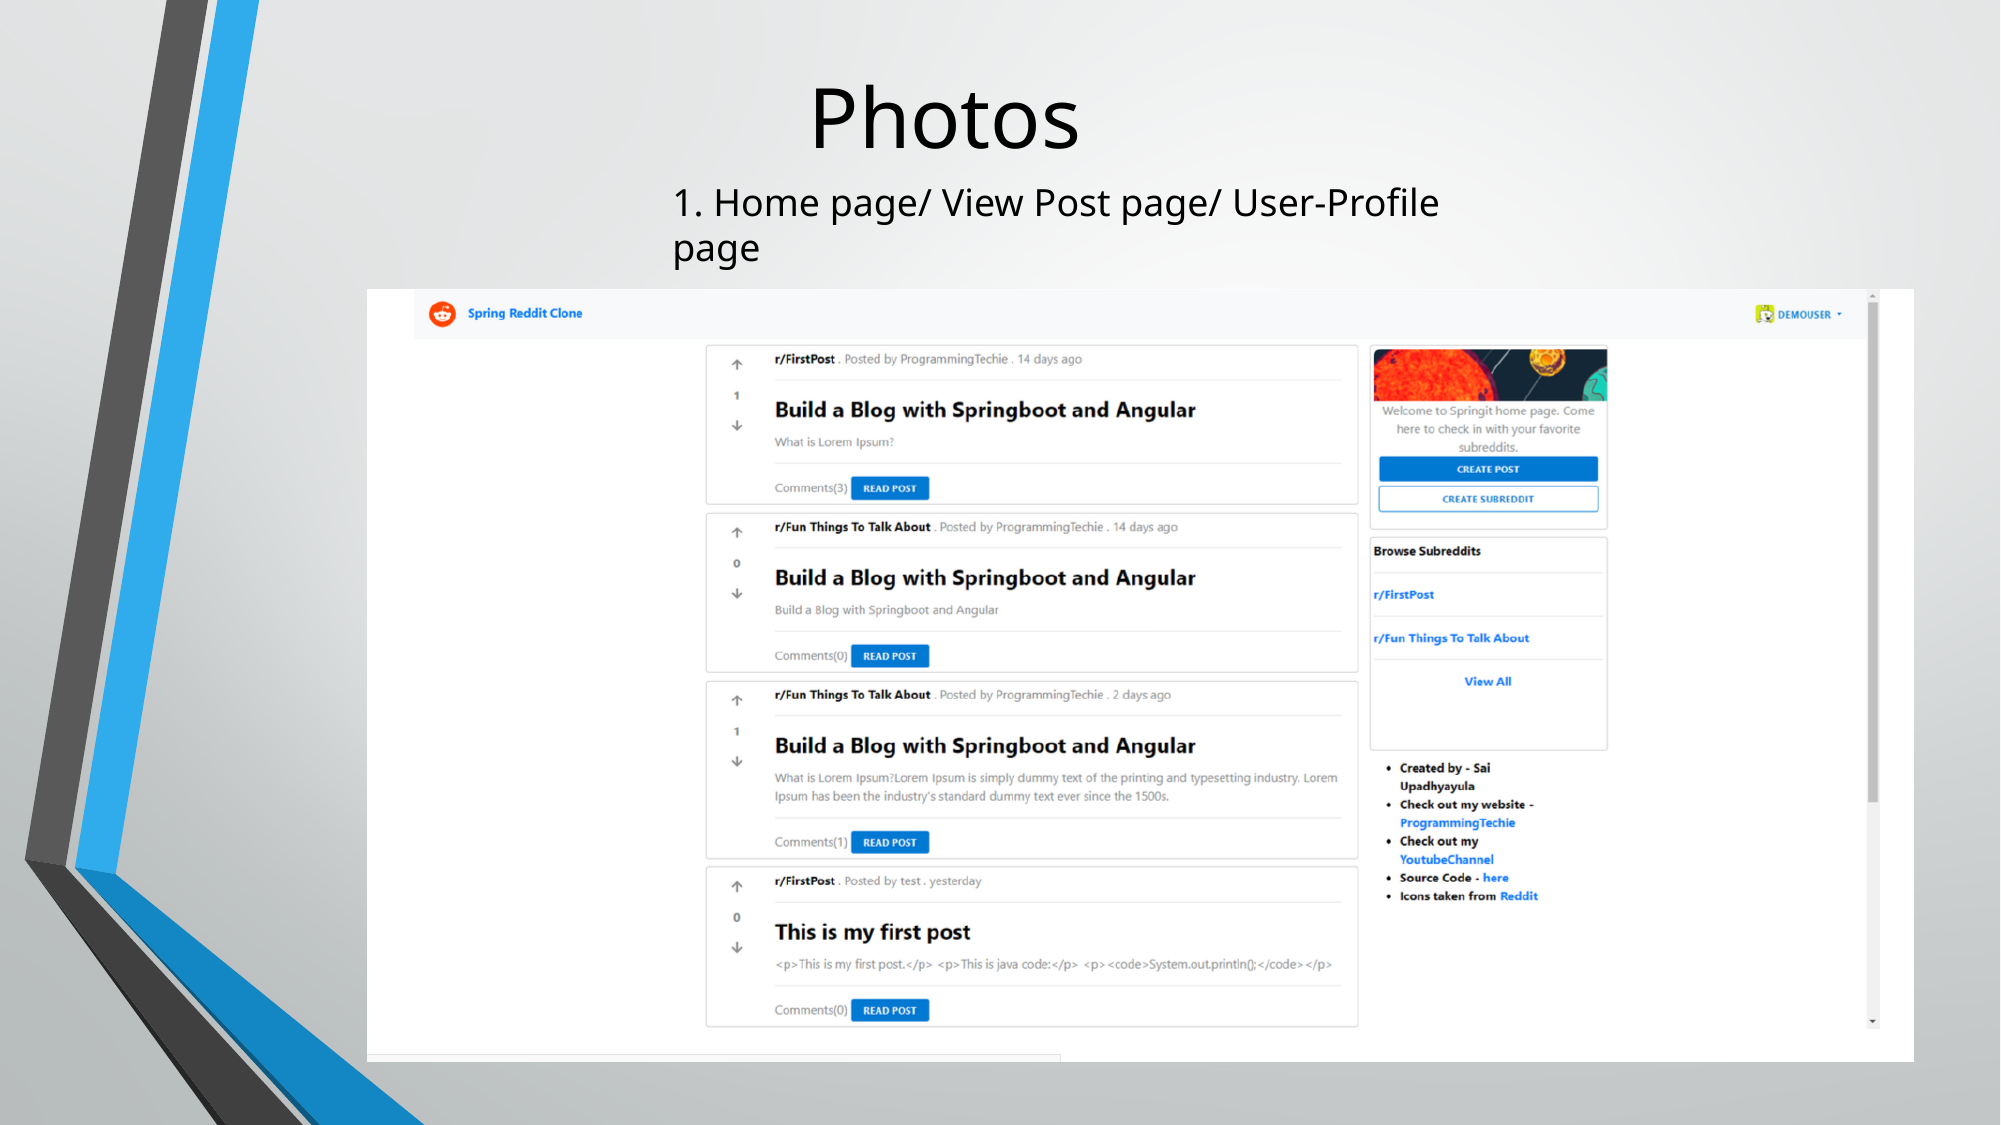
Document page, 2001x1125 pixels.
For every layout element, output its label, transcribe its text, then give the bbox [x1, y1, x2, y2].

text_box 1. Home page/ View Post page/ User-Profile page [657, 171, 1462, 278]
picture [367, 289, 1914, 1062]
title Photos [93, 6, 1819, 225]
